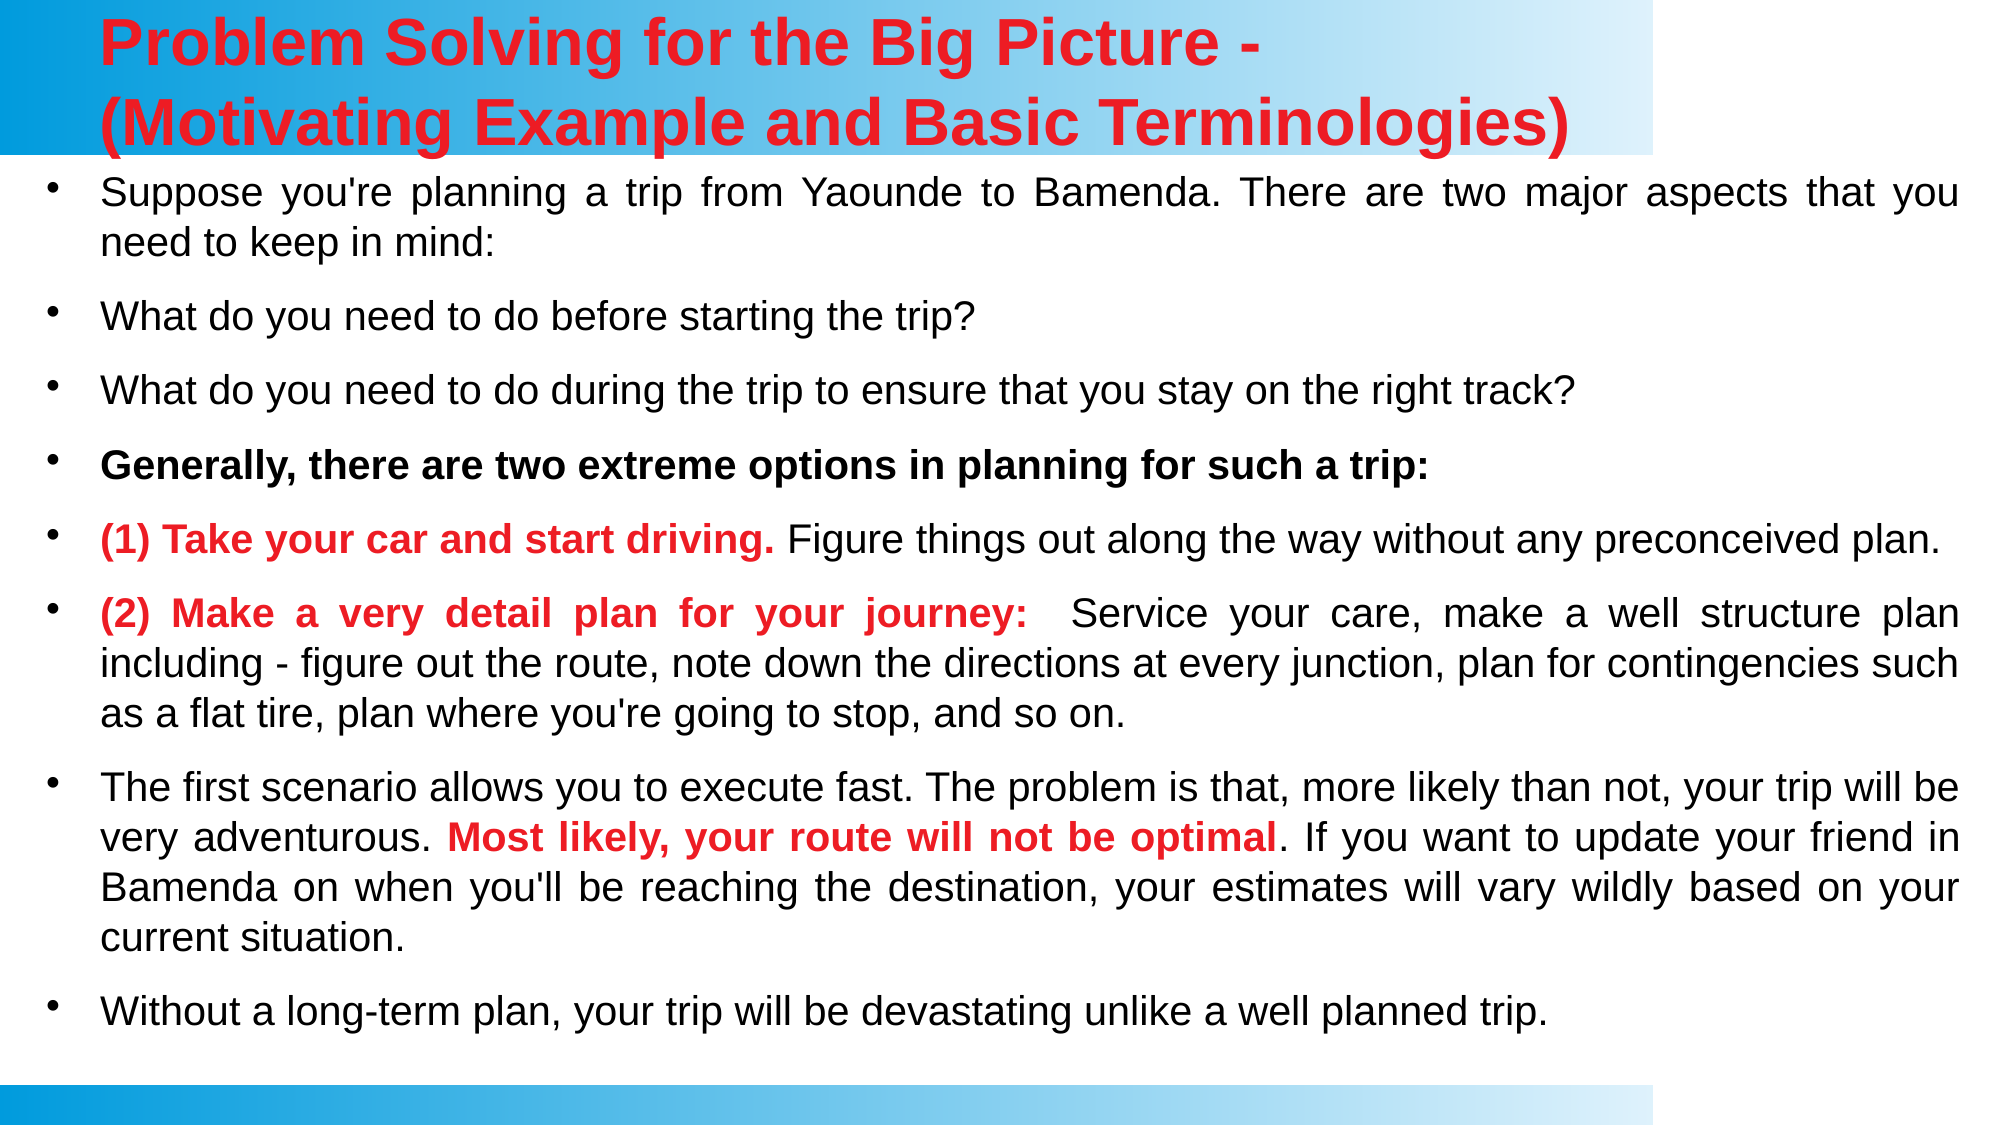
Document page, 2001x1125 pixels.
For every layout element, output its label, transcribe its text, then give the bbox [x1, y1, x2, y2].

list Suppose you're planning a trip from Yaounde to Bamenda. There are two major aspects that you need to keep in mind: What do you need to do before starting the trip? What do you need to do during the trip to ensure that you stay on the right track? Generally, there are two extreme options in planning for such a trip: (1) Take your car and start driving. Figure things out along the way without any preconceived plan. (2) Make a very detail plan for your journey: Service your care, make a well structure plan including - figure out the route, note down the directions at every junction, plan for contingencies such as a flat tire, plan where you're going to stop, and so on. The first scenario allows you to execute fast. The problem is that, more likely than not, your trip will be very adventurous. Most likely, your route will not be optimal. If you want to update your friend in Bamenda on when you'll be reaching the destination, your estimates will vary wildly based on your current situation. Without a long-term plan, your trip will be devastating unlike a well planned trip. [41, 164, 1962, 1080]
title Problem Solving for the Big Picture - (Motivating Example and Basic Terminologies) [99, 3, 1900, 154]
